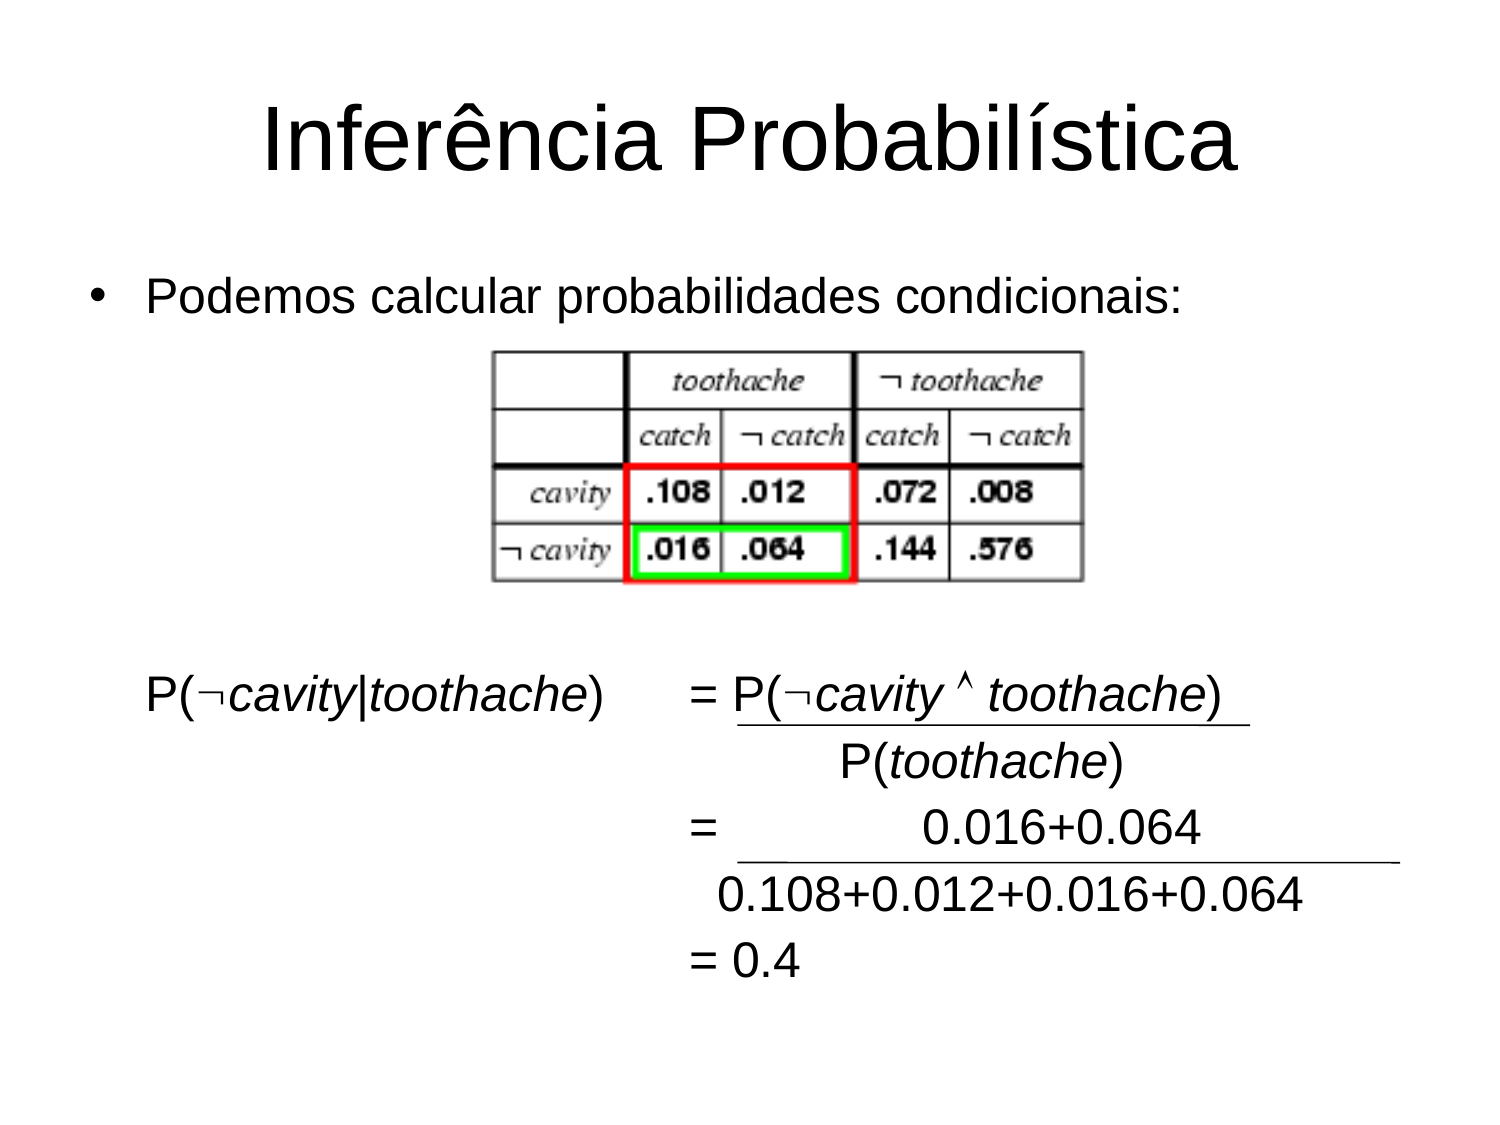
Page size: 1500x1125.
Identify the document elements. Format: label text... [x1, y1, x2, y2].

title Inferência Probabilística [75, 14, 1426, 264]
list Podemos calcular probabilidades condicionais: P(cavity|toothache) = P(cavity  toothache) P(toothache) = 0.016+0.064 0.108+0.012+0.016+0.064 = 0.4 [75, 262, 1489, 1005]
